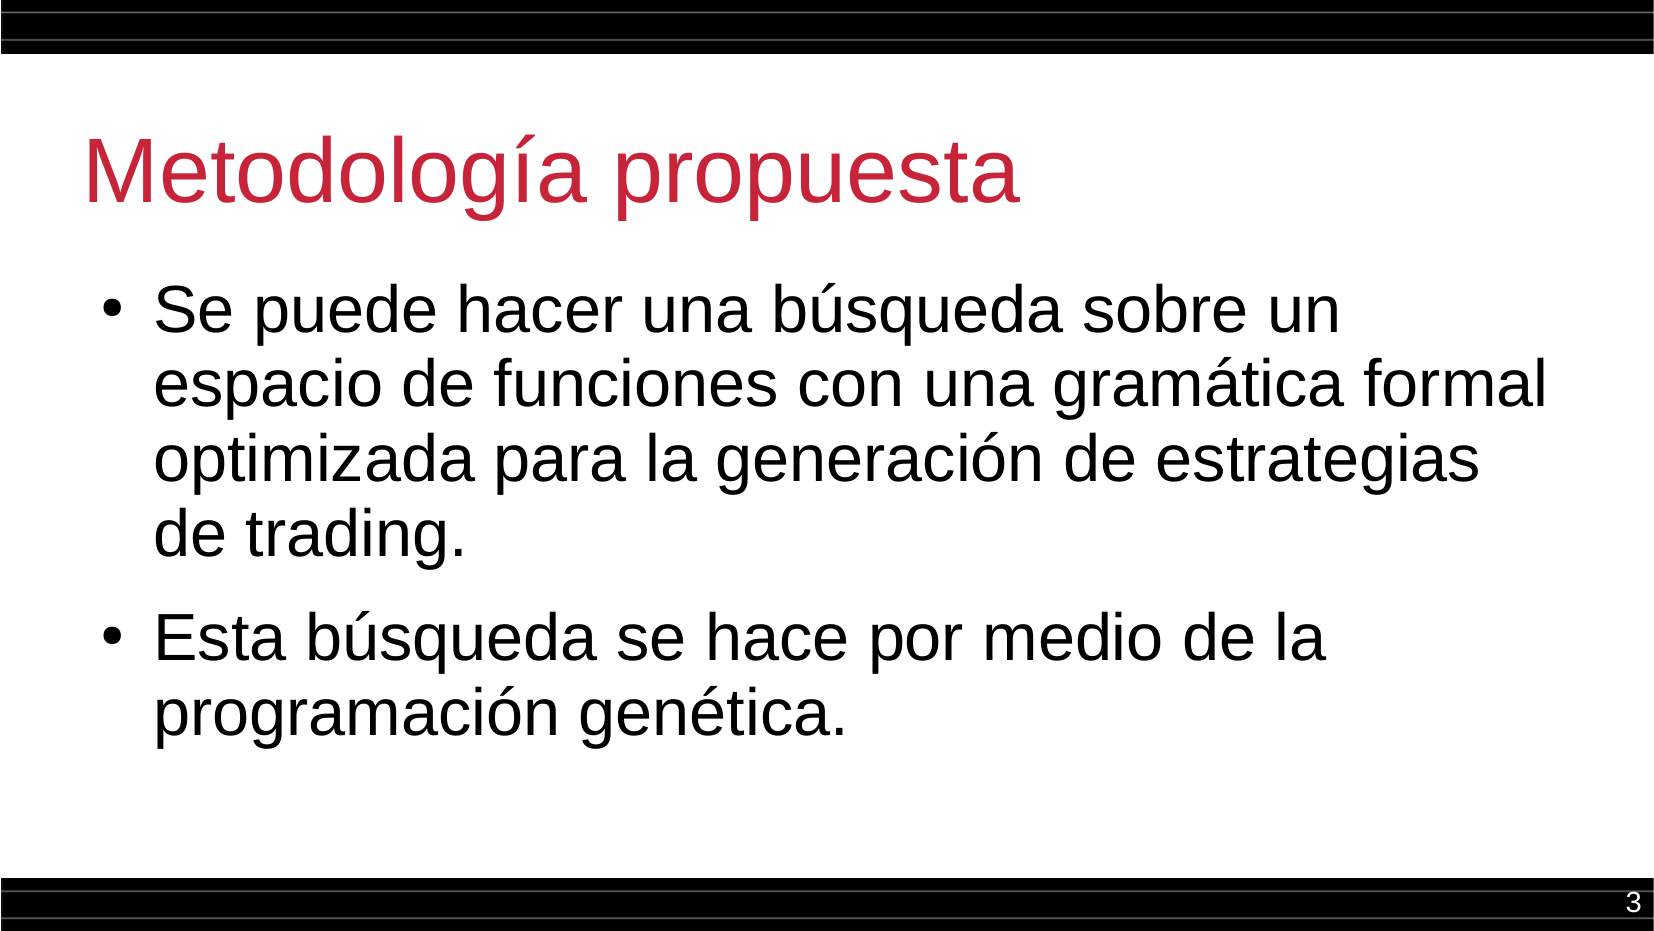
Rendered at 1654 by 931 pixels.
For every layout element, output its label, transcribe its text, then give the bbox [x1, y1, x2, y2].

picture [1, 878, 1654, 931]
list Se puede hacer una búsqueda sobre un espacio de funciones con una gramática formal optimizada para la generación de estrategias de trading. Esta búsqueda se hace por medio de la programación genética. [82, 271, 1571, 851]
title Metodología propuesta [82, 92, 1571, 249]
picture [1, 0, 1654, 54]
